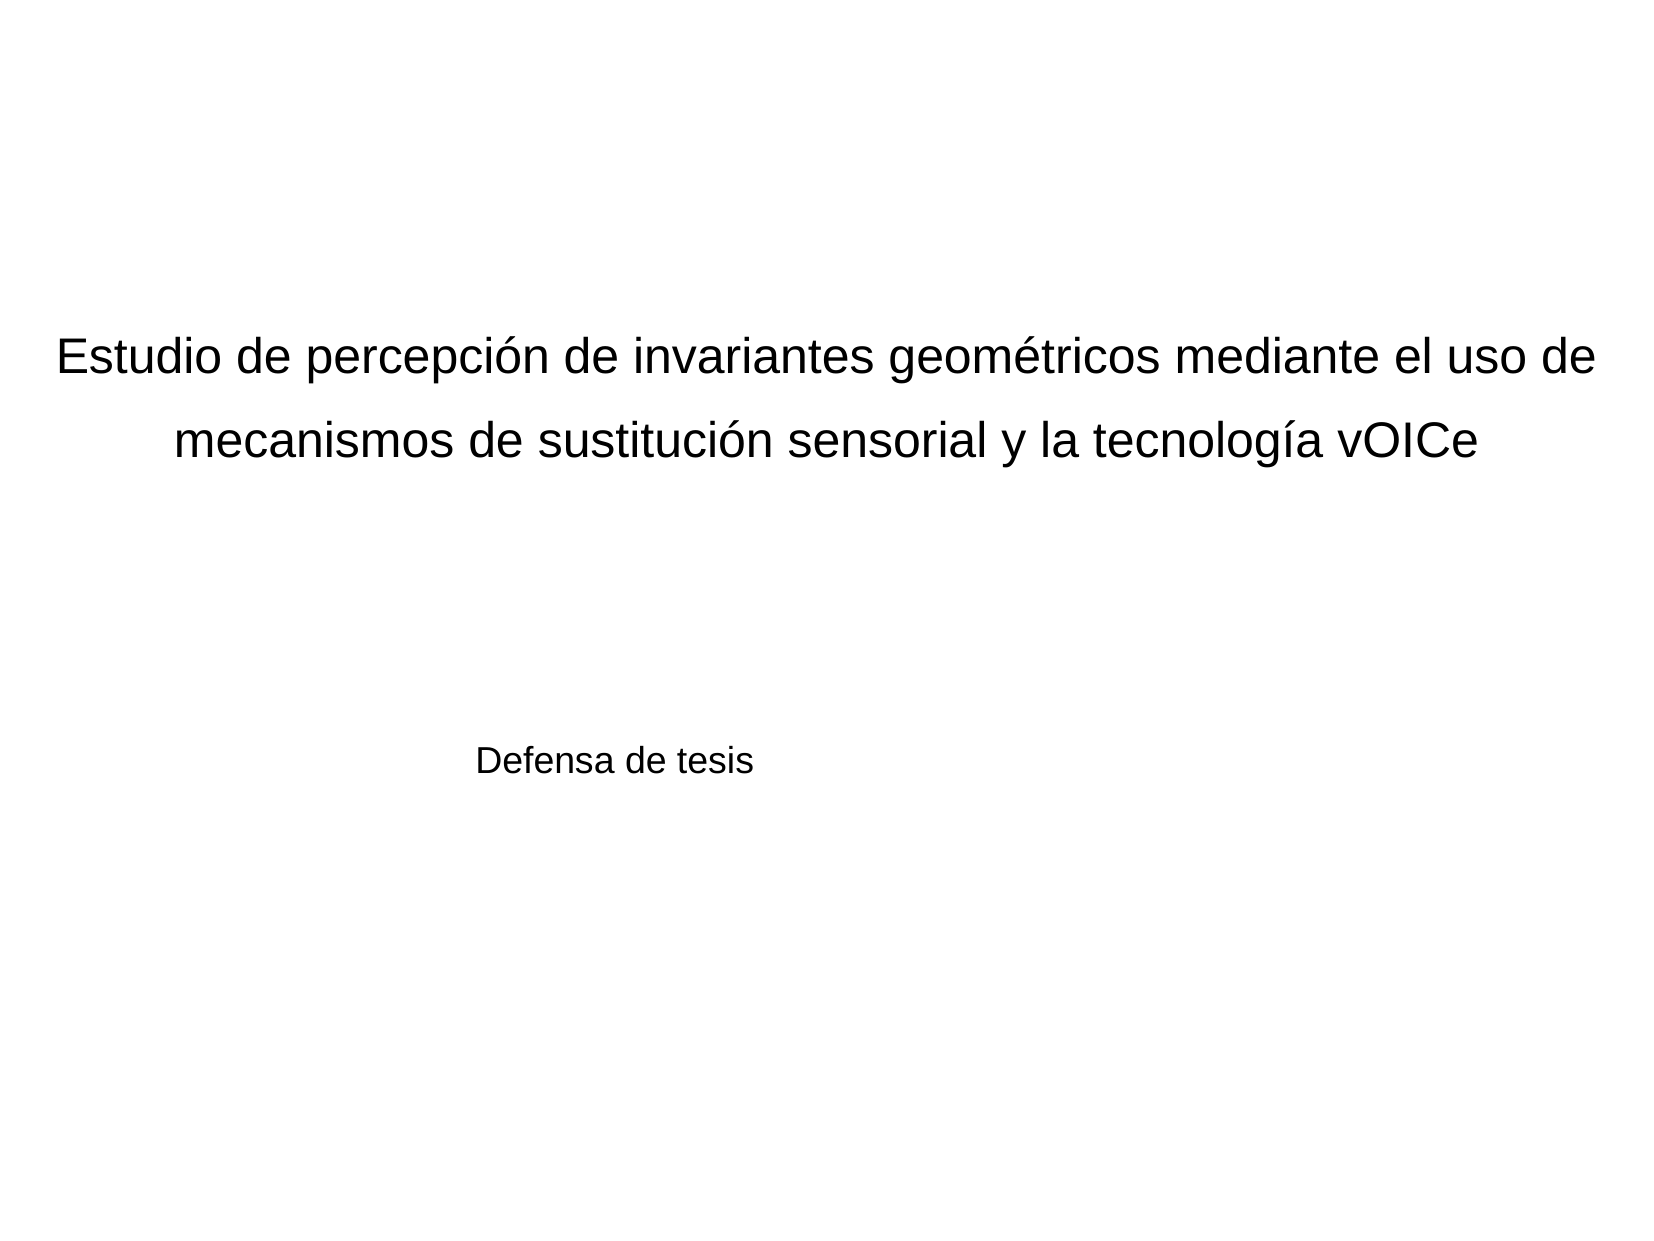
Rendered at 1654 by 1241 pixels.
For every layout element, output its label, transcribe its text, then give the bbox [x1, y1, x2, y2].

text_box Estudio de percepción de invariantes geométricos mediante el uso de mecanismos de sustitución sensorial y la tecnología vOICe [0, 293, 1654, 449]
text_box Defensa de tesis [460, 732, 770, 790]
